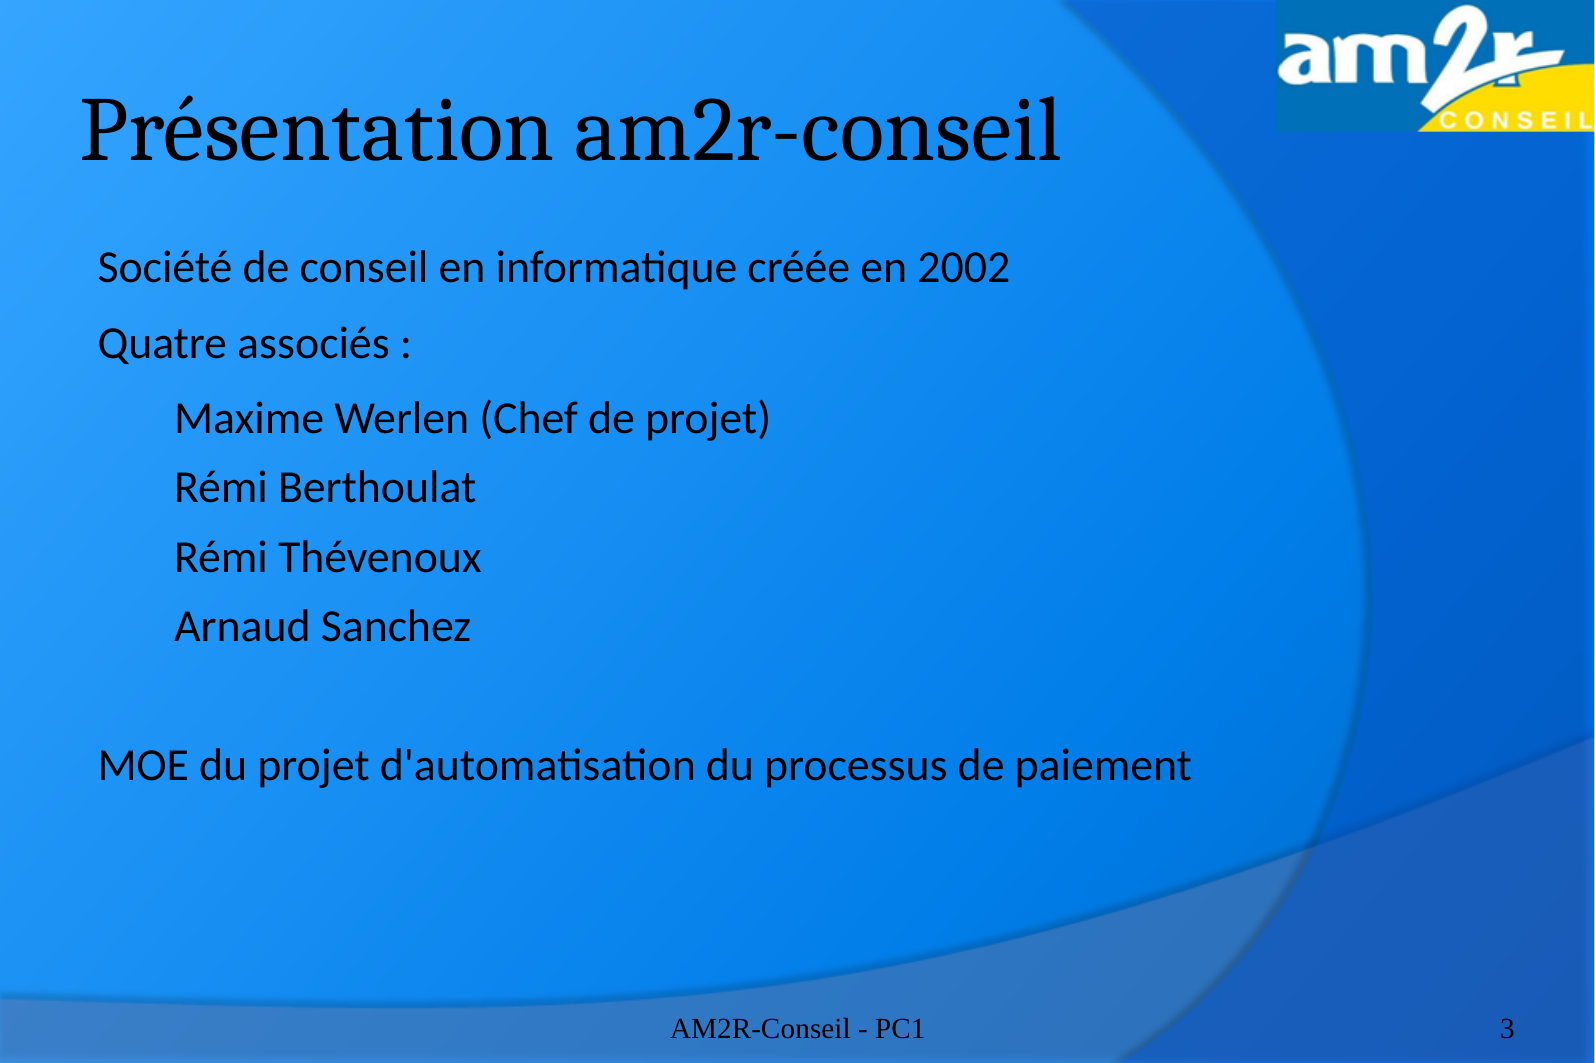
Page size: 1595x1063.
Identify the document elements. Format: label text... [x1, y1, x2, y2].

title Présentation am2r-conseil [79, 23, 1297, 239]
list Société de conseil en informatique créée en 2002 Quatre associés : Maxime Werlen (Chef de projet) Rémi Berthoulat Rémi Thévenoux Arnaud Sanchez MOE du projet d'automatisation du processus de paiement [79, 248, 1515, 951]
picture [0, 0, 1595, 1063]
